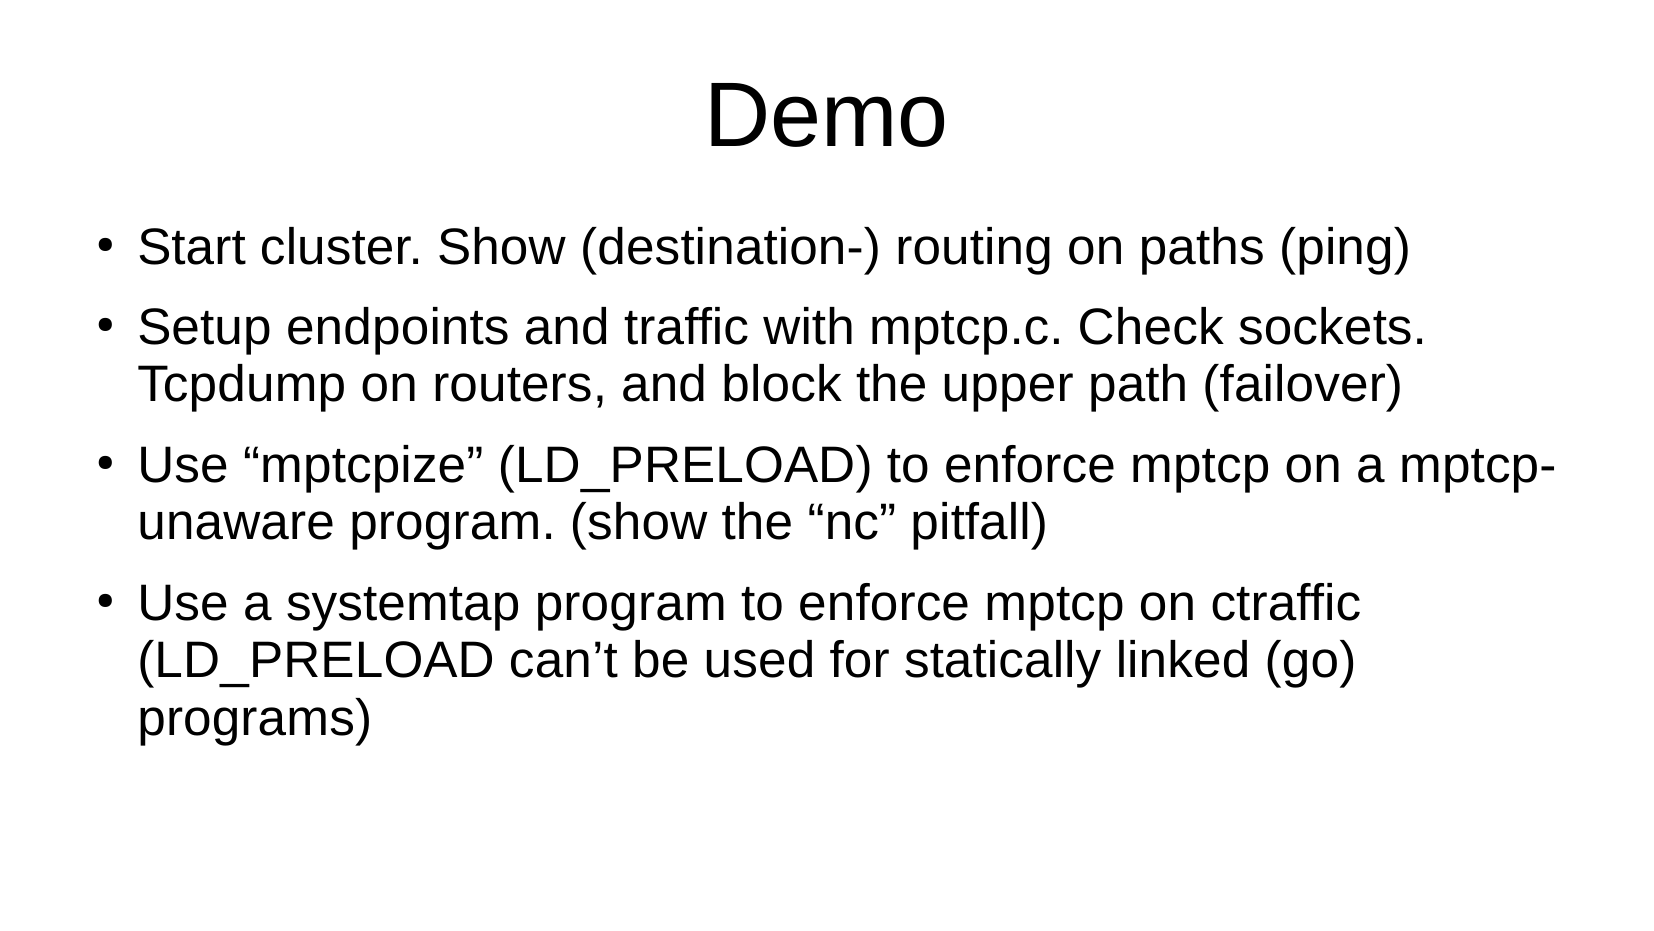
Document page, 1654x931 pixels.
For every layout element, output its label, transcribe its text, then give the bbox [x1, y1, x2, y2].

title Demo [82, 37, 1571, 193]
list Start cluster. Show (destination-) routing on paths (ping) Setup endpoints and traffic with mptcp.c. Check sockets. Tcpdump on routers, and block the upper path (failover) Use “mptcpize” (LD_PRELOAD) to enforce mptcp on a mptcp-unaware program. (show the “nc” pitfall) Use a systemtap program to enforce mptcp on ctraffic (LD_PRELOAD can’t be used for statically linked (go) programs) [82, 217, 1571, 758]
